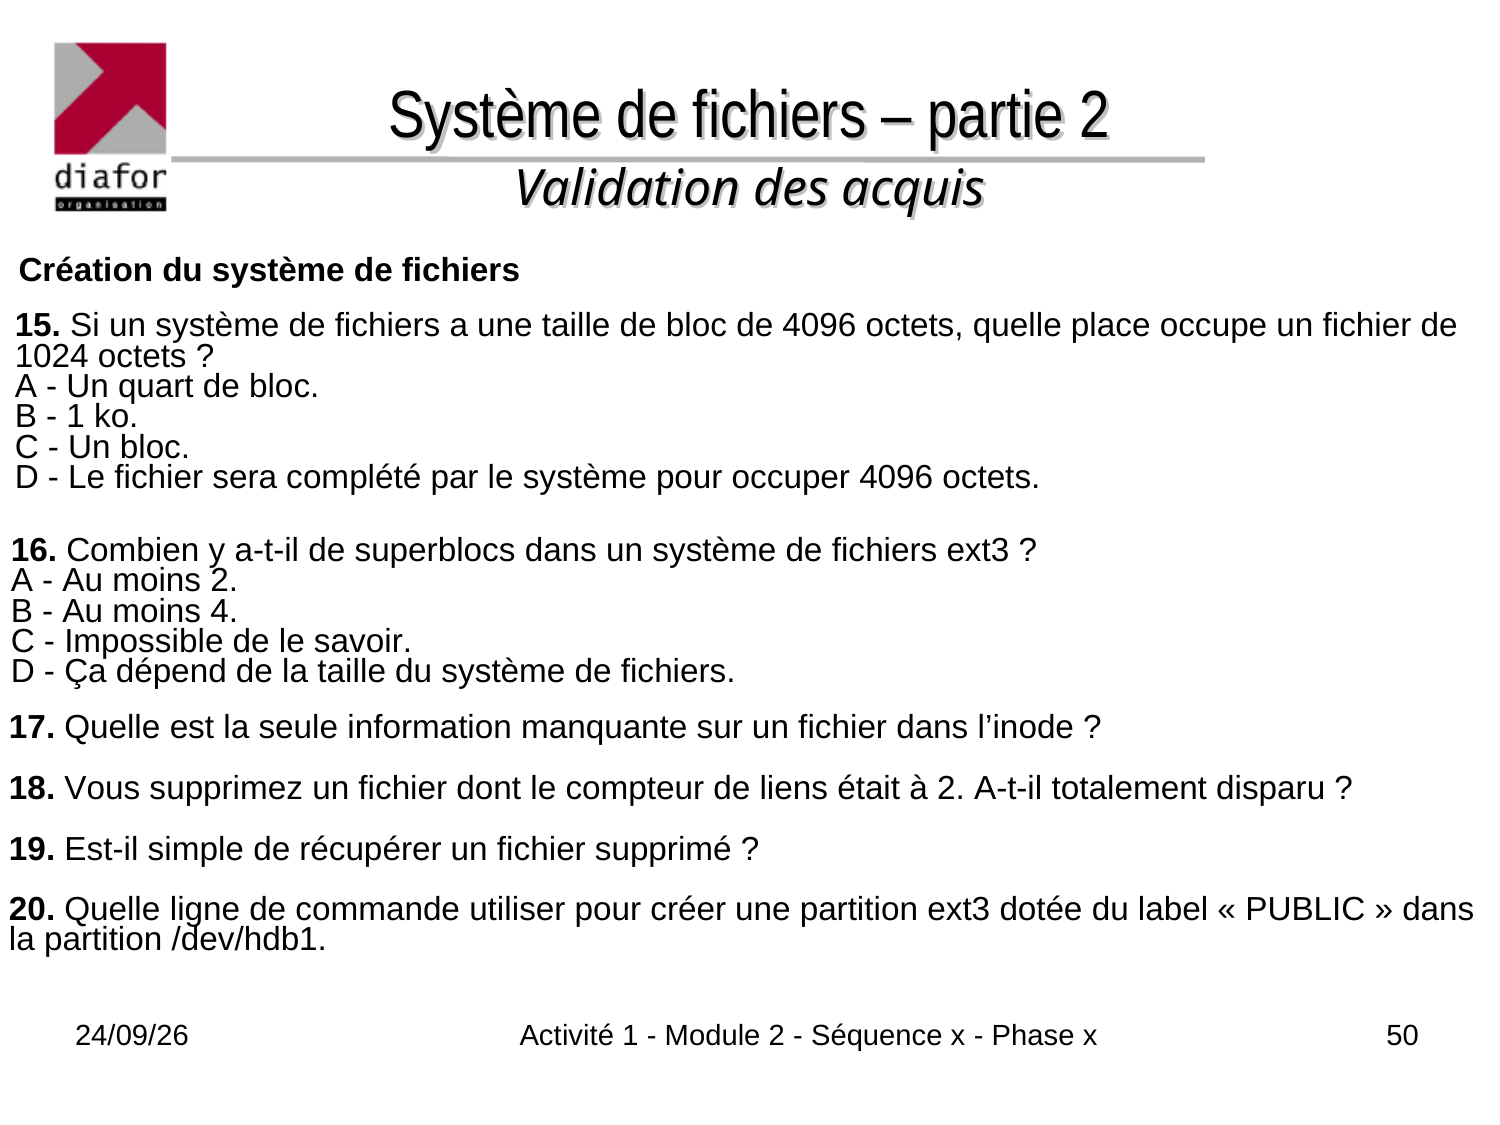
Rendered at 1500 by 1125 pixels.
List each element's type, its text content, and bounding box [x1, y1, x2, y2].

text_box 17. Quelle est la seule information manquante sur un fichier dans l’inode ? 18. Vous supprimez un fichier dont le compteur de liens était à 2. A-t-il totalement disparu ? 19. Est-il simple de récupérer un fichier supprimé ? 20. Quelle ligne de commande utiliser pour créer une partition ext3 dotée du label « PUBLIC » dans la partition /dev/hdb1. [0, 707, 1500, 965]
title Système de fichiers – partie 2 Validation des acquis [75, 45, 1426, 250]
picture [53, 42, 168, 213]
text_box Création du système de fichiers [3, 250, 562, 296]
text_box 15. Si un système de fichiers a une taille de bloc de 4096 octets, quelle place occupe un fichier de 1024 octets ? A - Un quart de bloc. B - 1 ko. C - Un bloc. D - Le fichier sera complété par le système pour occuper 4096 octets. [0, 305, 1500, 502]
text_box 16. Combien y a-t-il de superblocs dans un système de fichiers ext3 ? A - Au moins 2. B - Au moins 4. C - Impossible de le savoir. D - Ça dépend de la taille du système de fichiers. [0, 529, 1500, 697]
